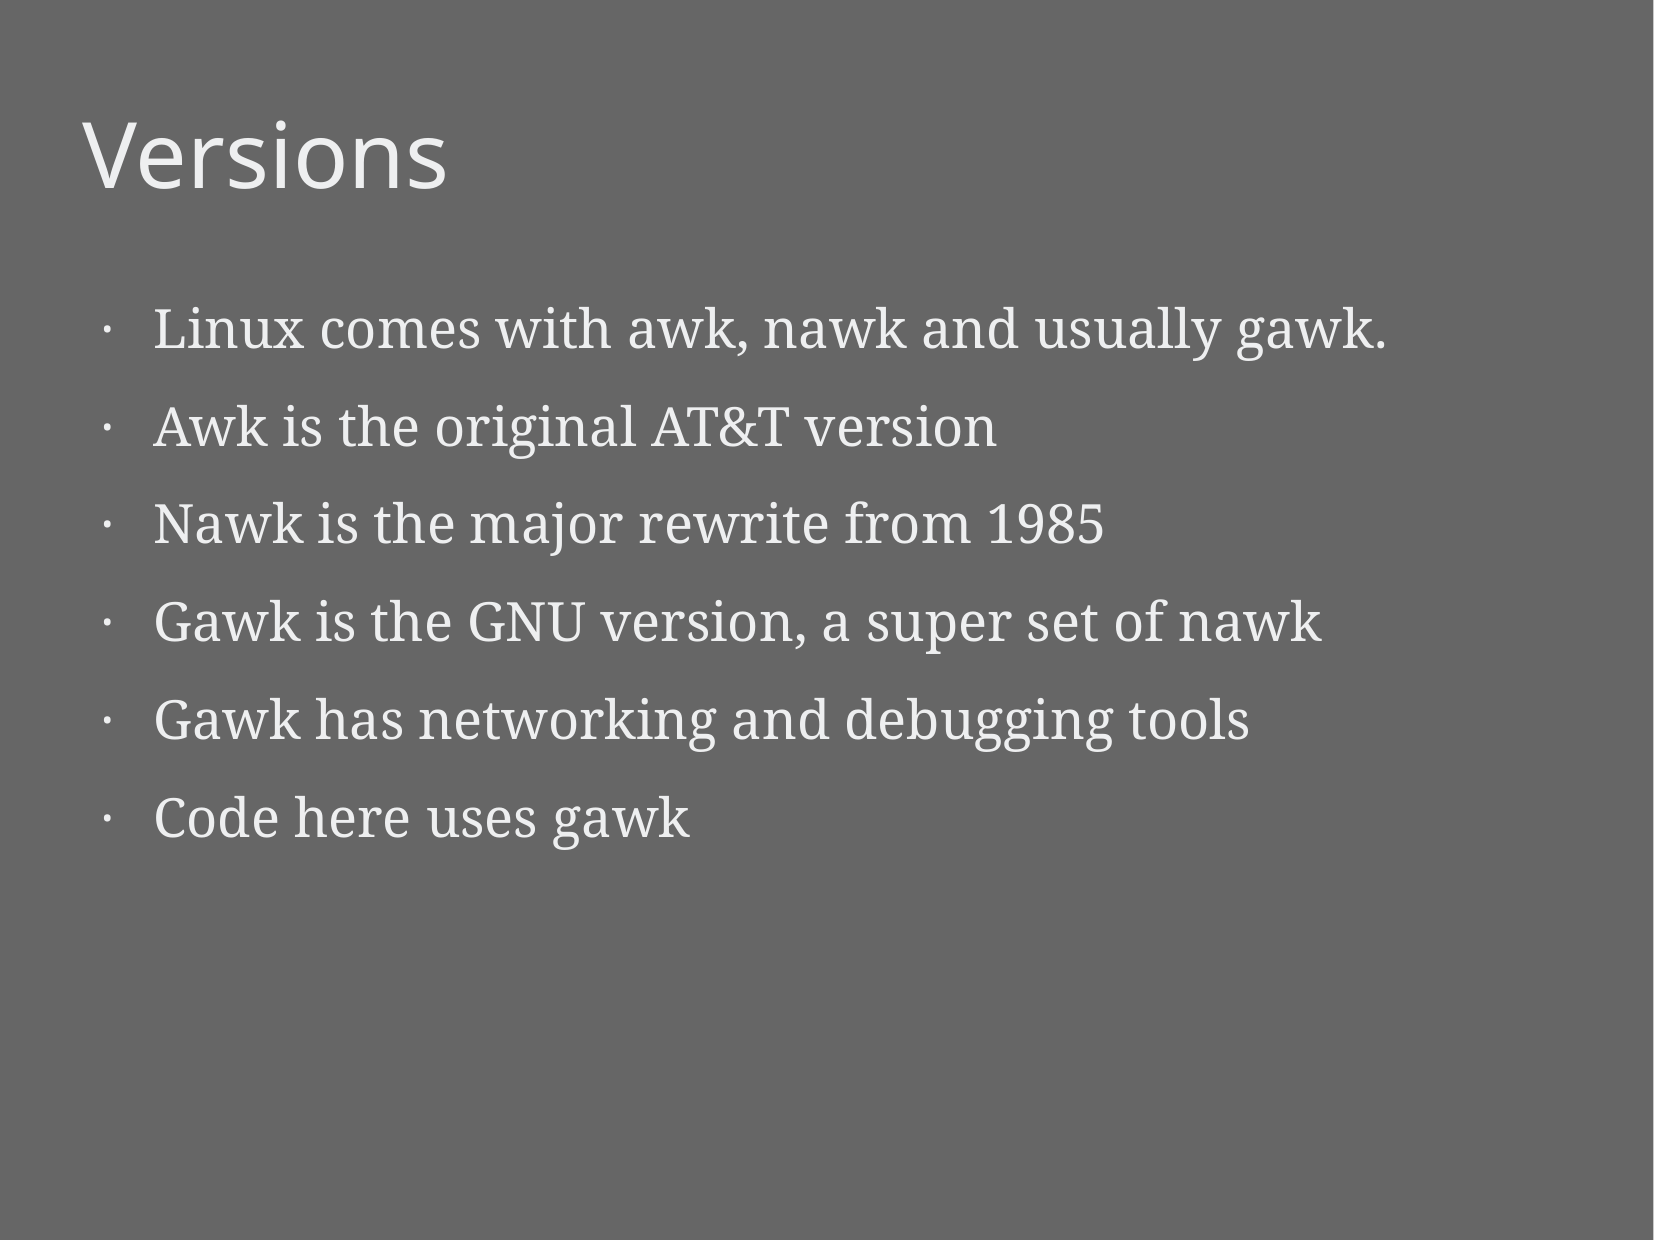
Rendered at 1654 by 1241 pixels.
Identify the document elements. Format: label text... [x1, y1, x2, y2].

title Versions [82, 49, 1571, 257]
list Linux comes with awk, nawk and usually gawk. Awk is the original AT&T version Nawk is the major rewrite from 1985 Gawk is the GNU version, a super set of nawk Gawk has networking and debugging tools Code here uses gawk [82, 290, 1571, 1010]
